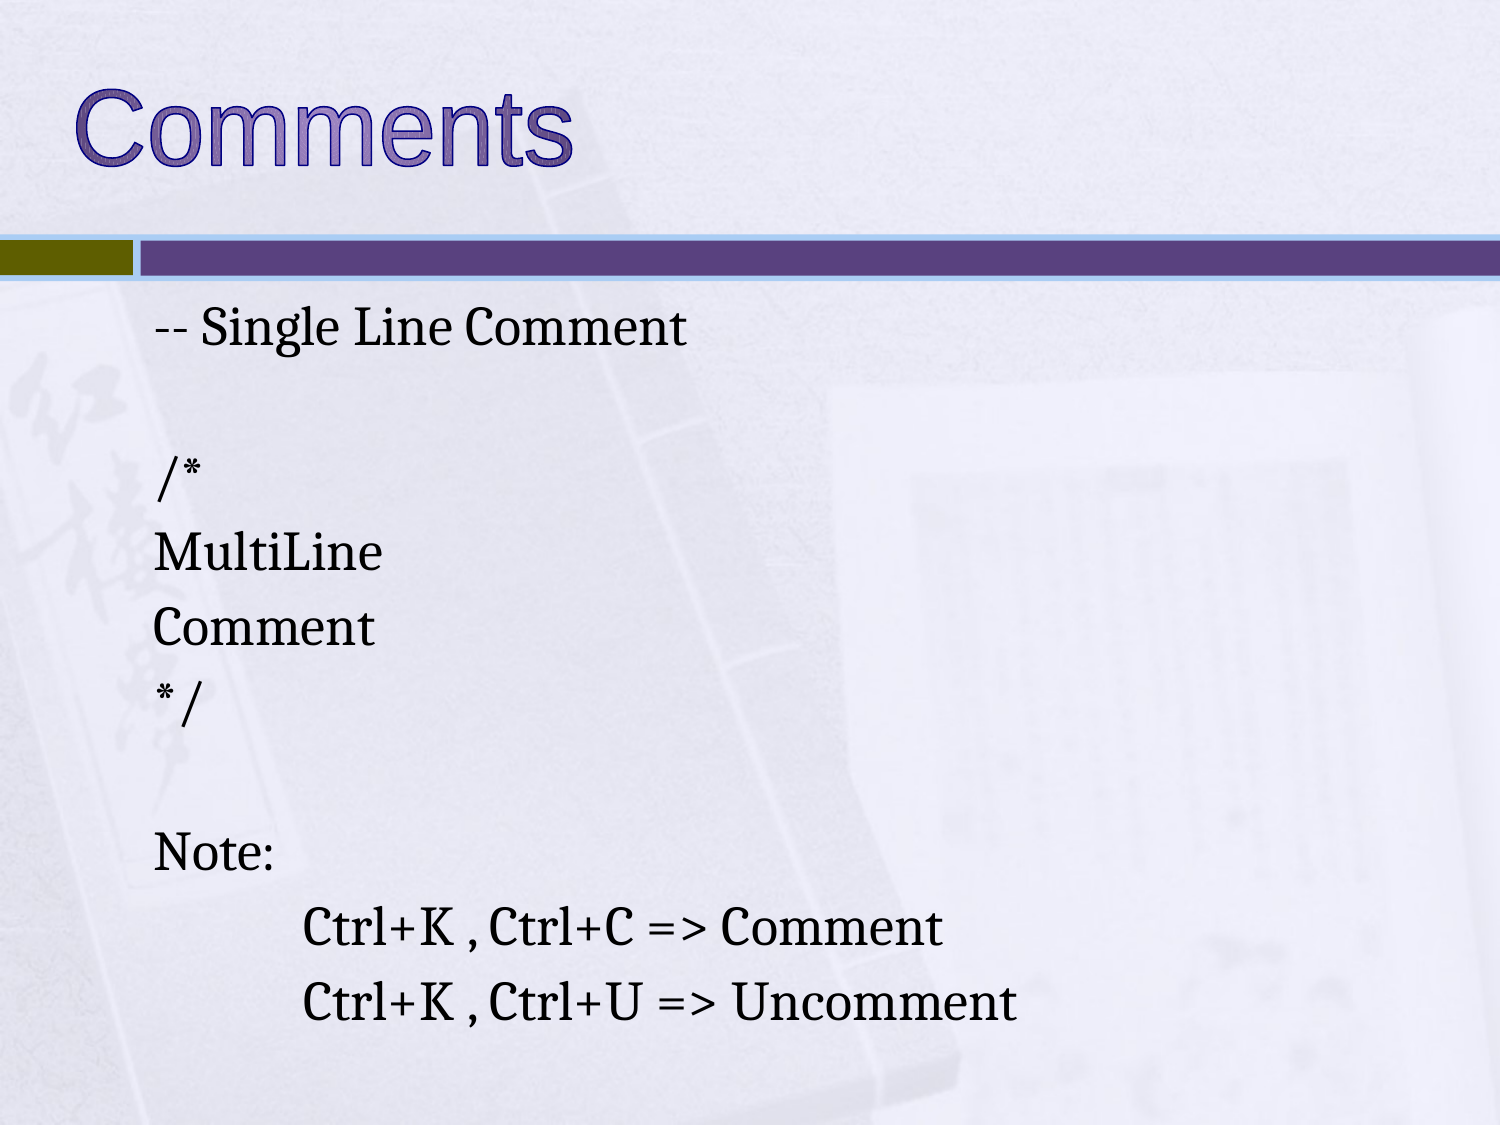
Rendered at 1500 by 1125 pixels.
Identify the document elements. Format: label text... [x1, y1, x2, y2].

text_box Comments [211, 106, 285, 166]
text_box Comments [76, 89, 143, 167]
text_box Comments [298, 106, 372, 166]
text_box Comments [151, 106, 201, 167]
text_box Comments [382, 106, 432, 167]
list -- Single Line Comment /* MultiLine Comment */ Note: Ctrl+K , Ctrl+C => Comment Ctrl+K , Ctrl+U => Uncomment [138, 281, 1489, 1076]
picture [0, 282, 1500, 1125]
picture [0, 0, 1500, 234]
text_box Comments [443, 106, 488, 166]
text_box Comments [526, 106, 572, 167]
text_box Comments [495, 94, 523, 167]
